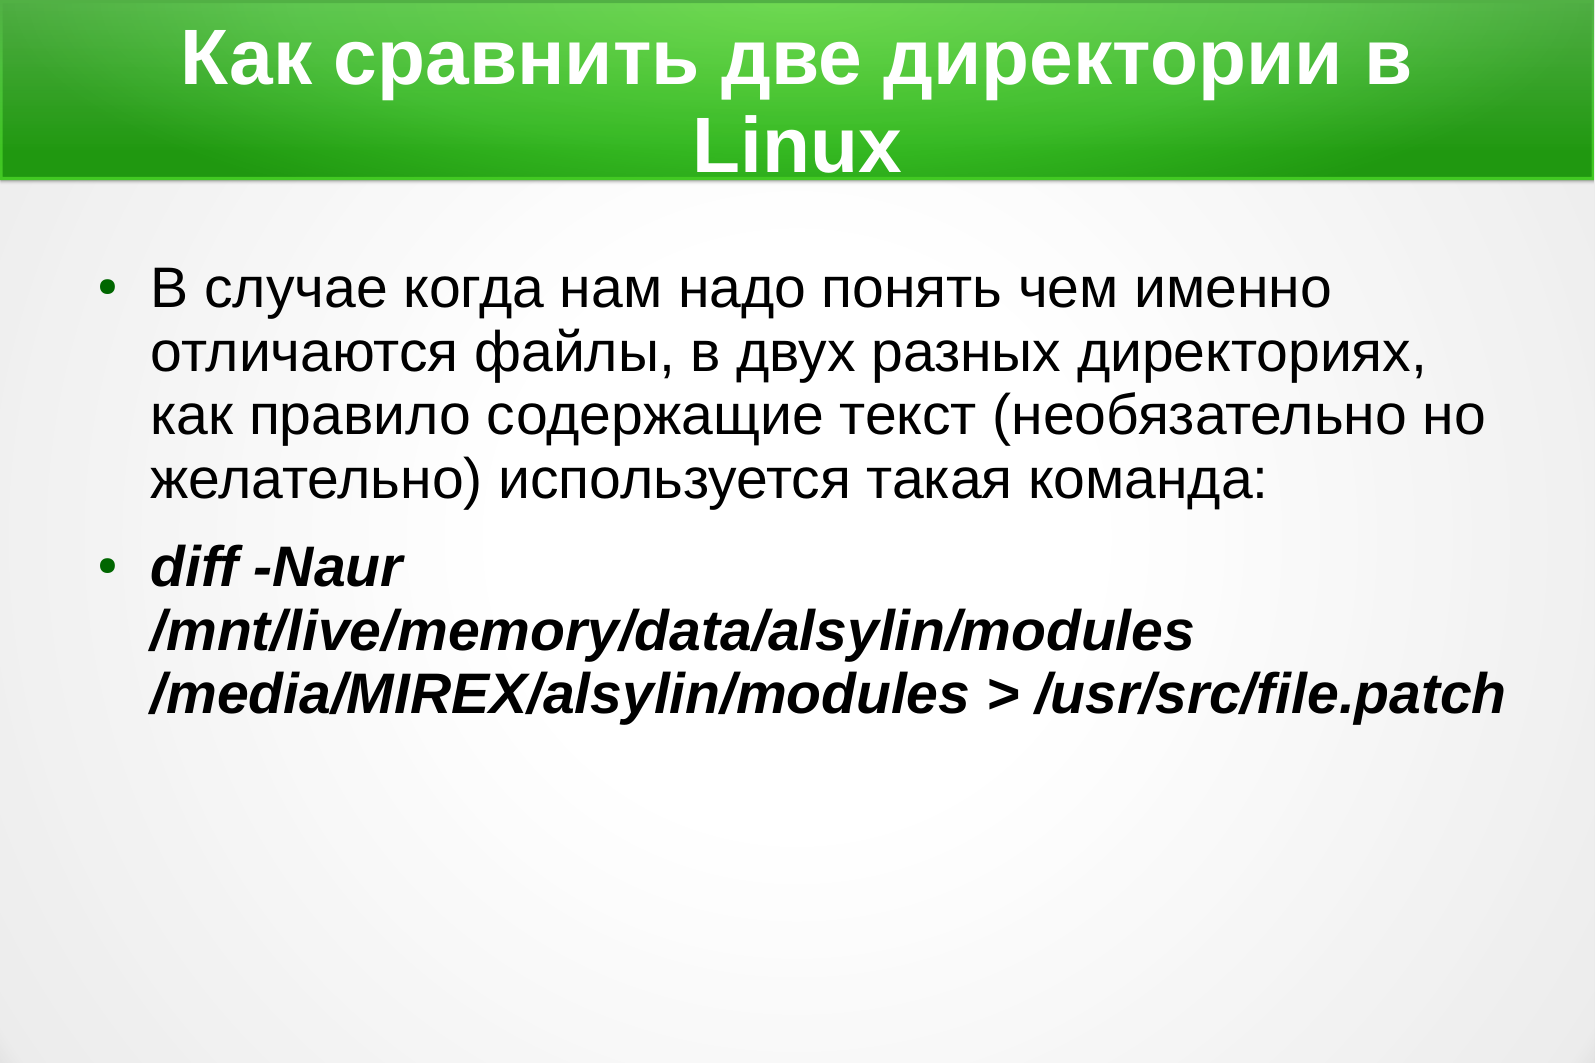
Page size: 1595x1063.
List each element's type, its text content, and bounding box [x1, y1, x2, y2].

list В случае когда нам надо понять чем именно отличаются файлы, в двух разных директориях, как правило содержащие текст (необязательно но желательно) используется такая команда: diff -Naur /mnt/live/memory/data/alsylin/modules /media/MIREX/alsylin/modules > /usr/src/file.patch [79, 256, 1515, 873]
title Как сравнить две директории в Linux [79, 13, 1515, 189]
